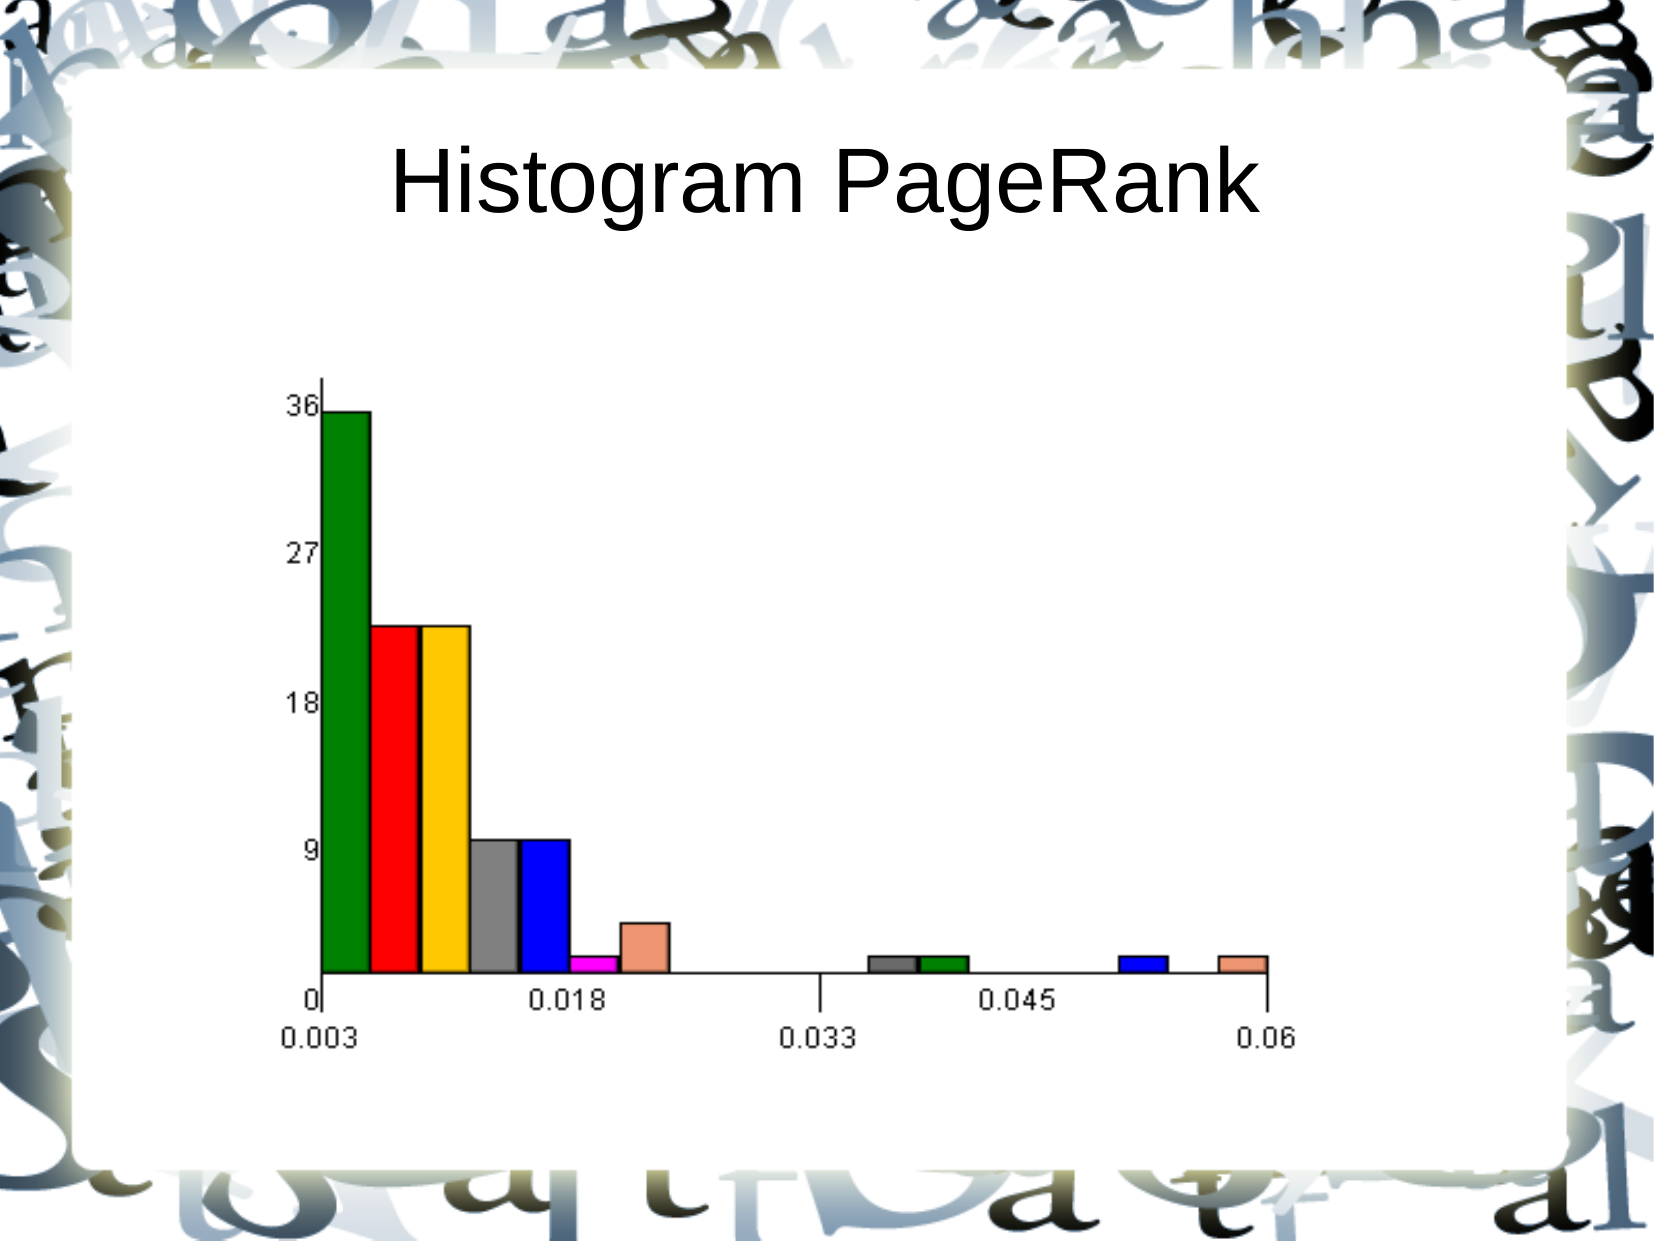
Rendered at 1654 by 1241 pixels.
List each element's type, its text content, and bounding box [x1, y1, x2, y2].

title Histogram PageRank [82, 86, 1570, 278]
picture [0, 0, 1654, 1241]
